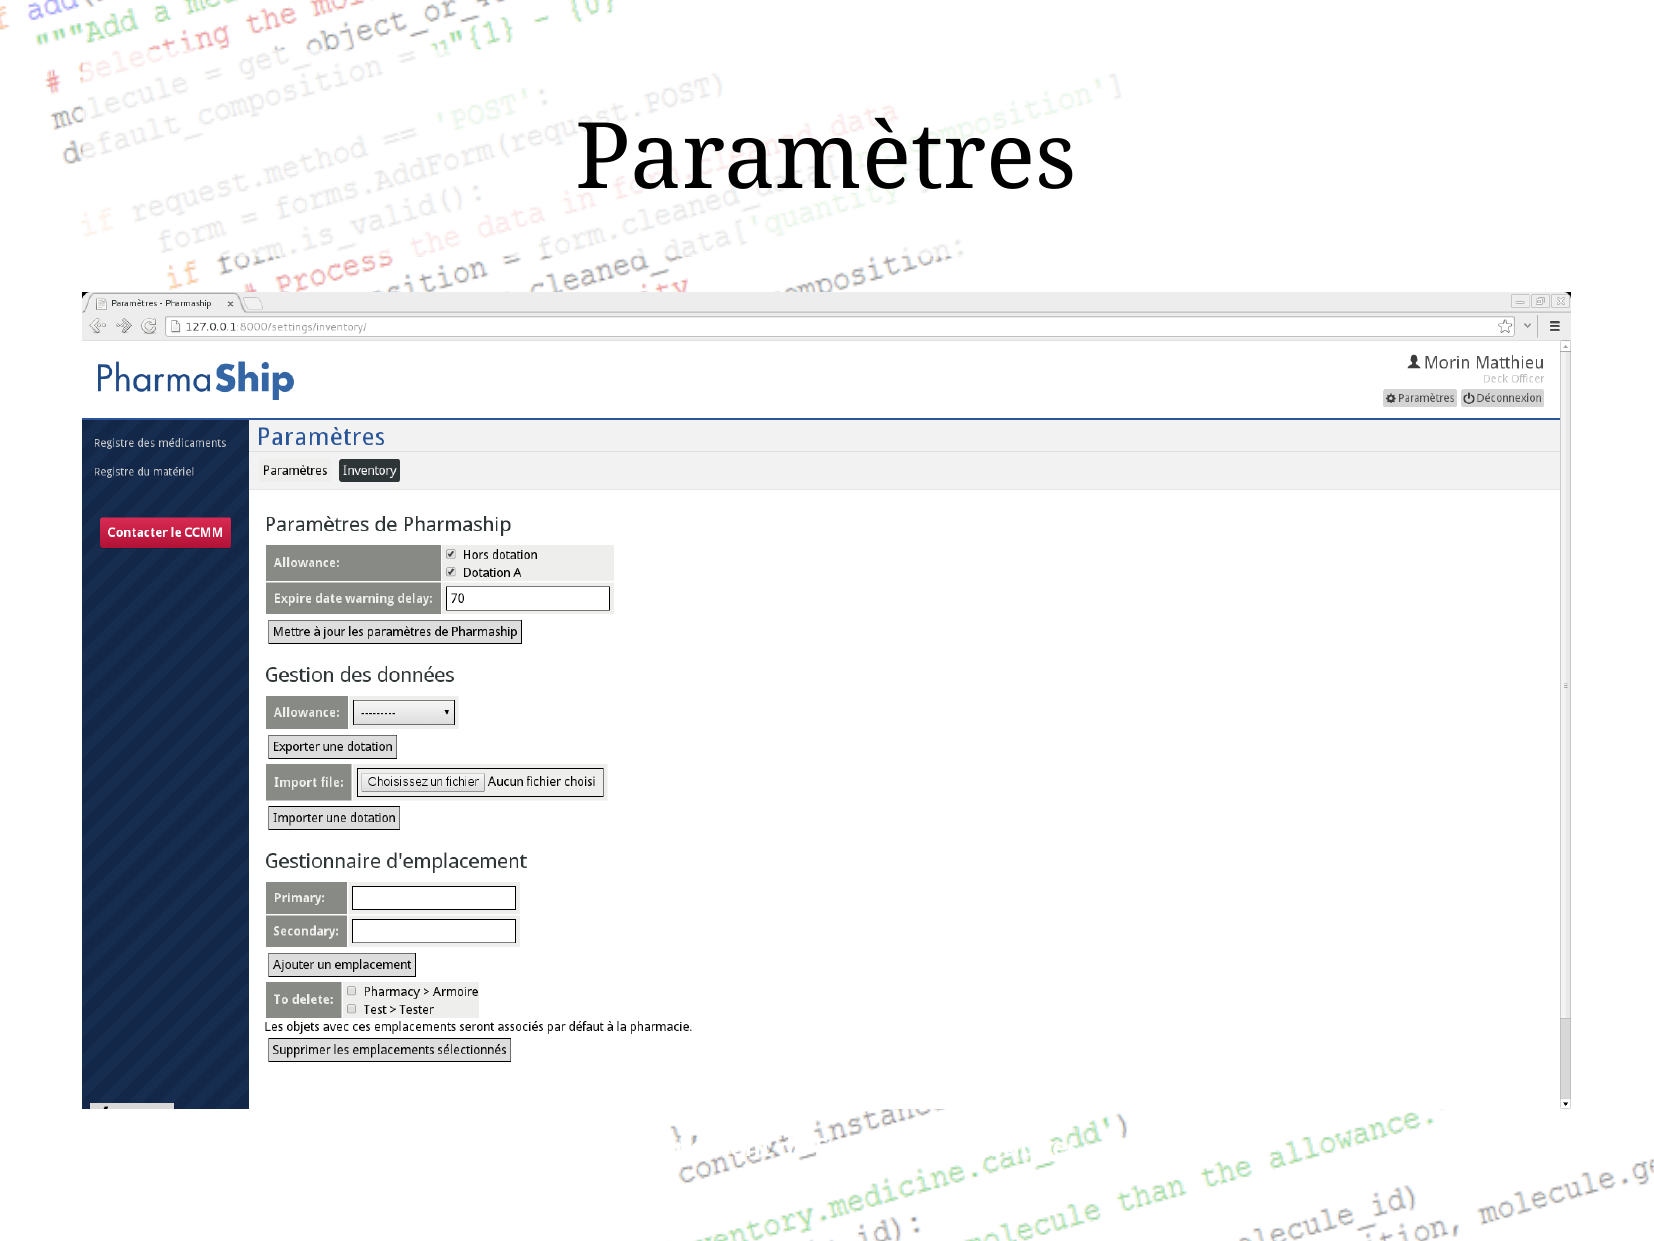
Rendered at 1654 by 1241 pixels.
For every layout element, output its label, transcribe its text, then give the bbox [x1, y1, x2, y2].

title Paramètres [82, 49, 1571, 257]
picture [0, 0, 1654, 1241]
